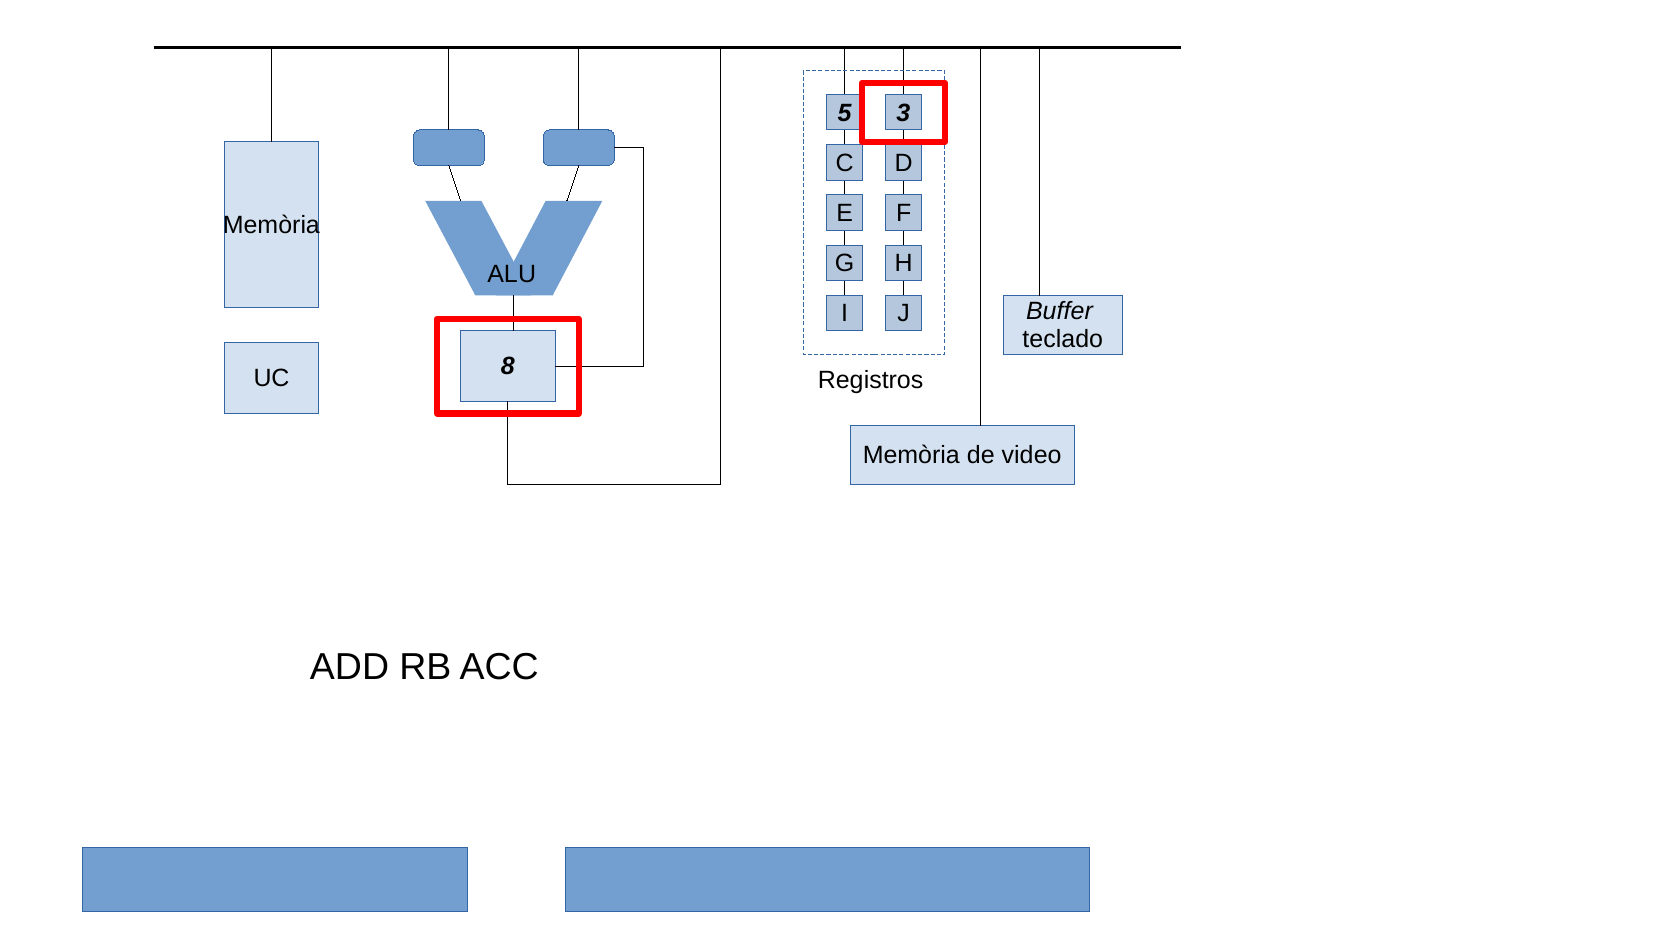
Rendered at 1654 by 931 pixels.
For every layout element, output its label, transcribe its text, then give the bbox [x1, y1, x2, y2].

text_box D [885, 145, 922, 181]
text_box 5 [826, 94, 859, 130]
text_box F [885, 194, 922, 231]
text_box [518, 200, 603, 296]
text_box H [885, 245, 922, 281]
text_box E [826, 194, 863, 231]
text_box UC [224, 342, 319, 414]
text_box Memòria de video [850, 425, 1075, 485]
text_box Registros [803, 358, 939, 402]
text_box ADD RB ACC [295, 637, 554, 695]
text_box [425, 200, 509, 290]
text_box [543, 129, 615, 166]
text_box 3 [885, 94, 922, 130]
text_box I [826, 295, 863, 331]
text_box J [885, 295, 922, 331]
text_box 8 [460, 330, 556, 402]
text_box [413, 129, 485, 166]
text_box Buffer teclado [1003, 295, 1123, 355]
text_box G [826, 245, 863, 281]
text_box ALU [472, 252, 551, 296]
text_box C [826, 144, 863, 181]
text_box Memòria [224, 141, 319, 308]
